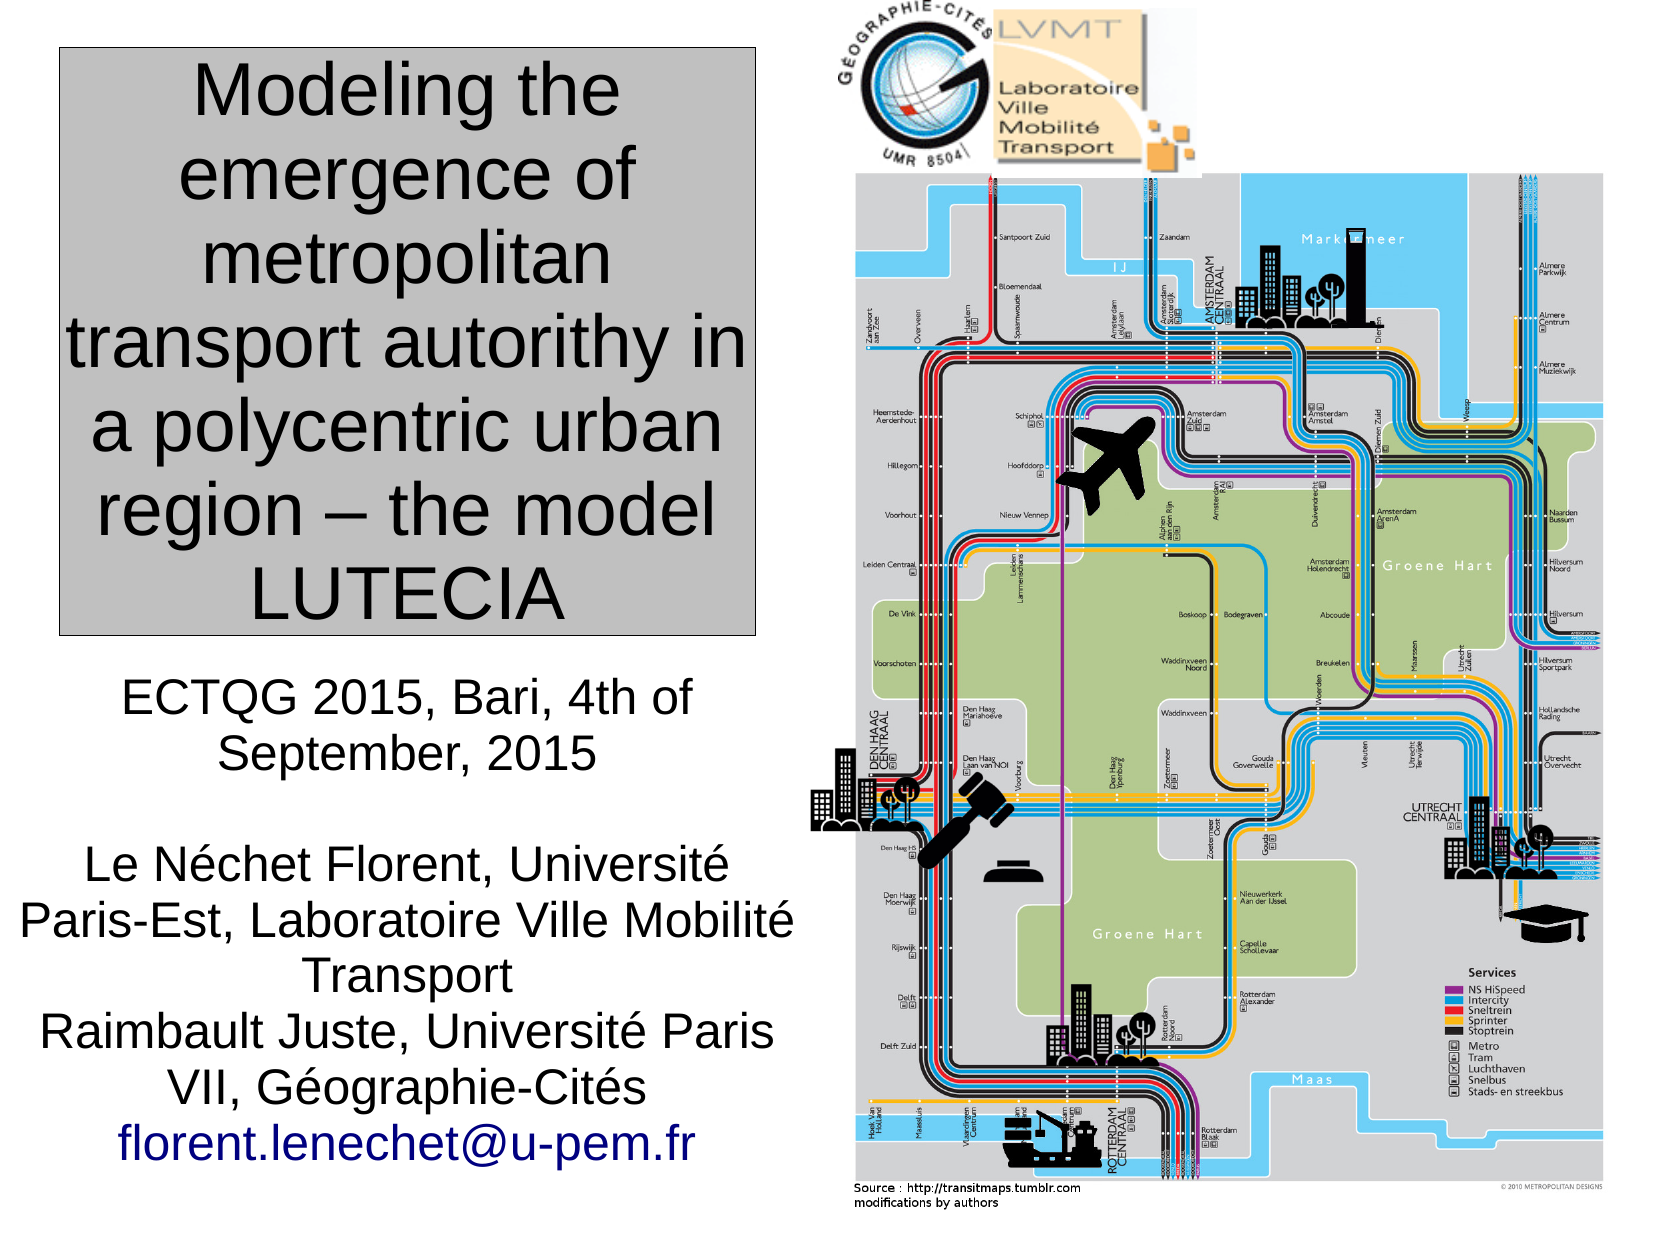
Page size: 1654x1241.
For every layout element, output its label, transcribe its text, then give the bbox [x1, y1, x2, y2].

title Modeling the emergence of metropolitan transport autorithy in a polycentric urban region – the model LUTECIA [59, 47, 756, 636]
picture [803, 0, 1654, 1241]
subtitle ECTQG 2015, Bari, 4th of September, 2015 Le Néchet Florent, Université Paris-Est, Laboratoire Ville Mobilité Transport Raimbault Juste, Université Paris VII, Géographie-Cités florent.lenechet@u-pem.fr [11, 666, 803, 1174]
